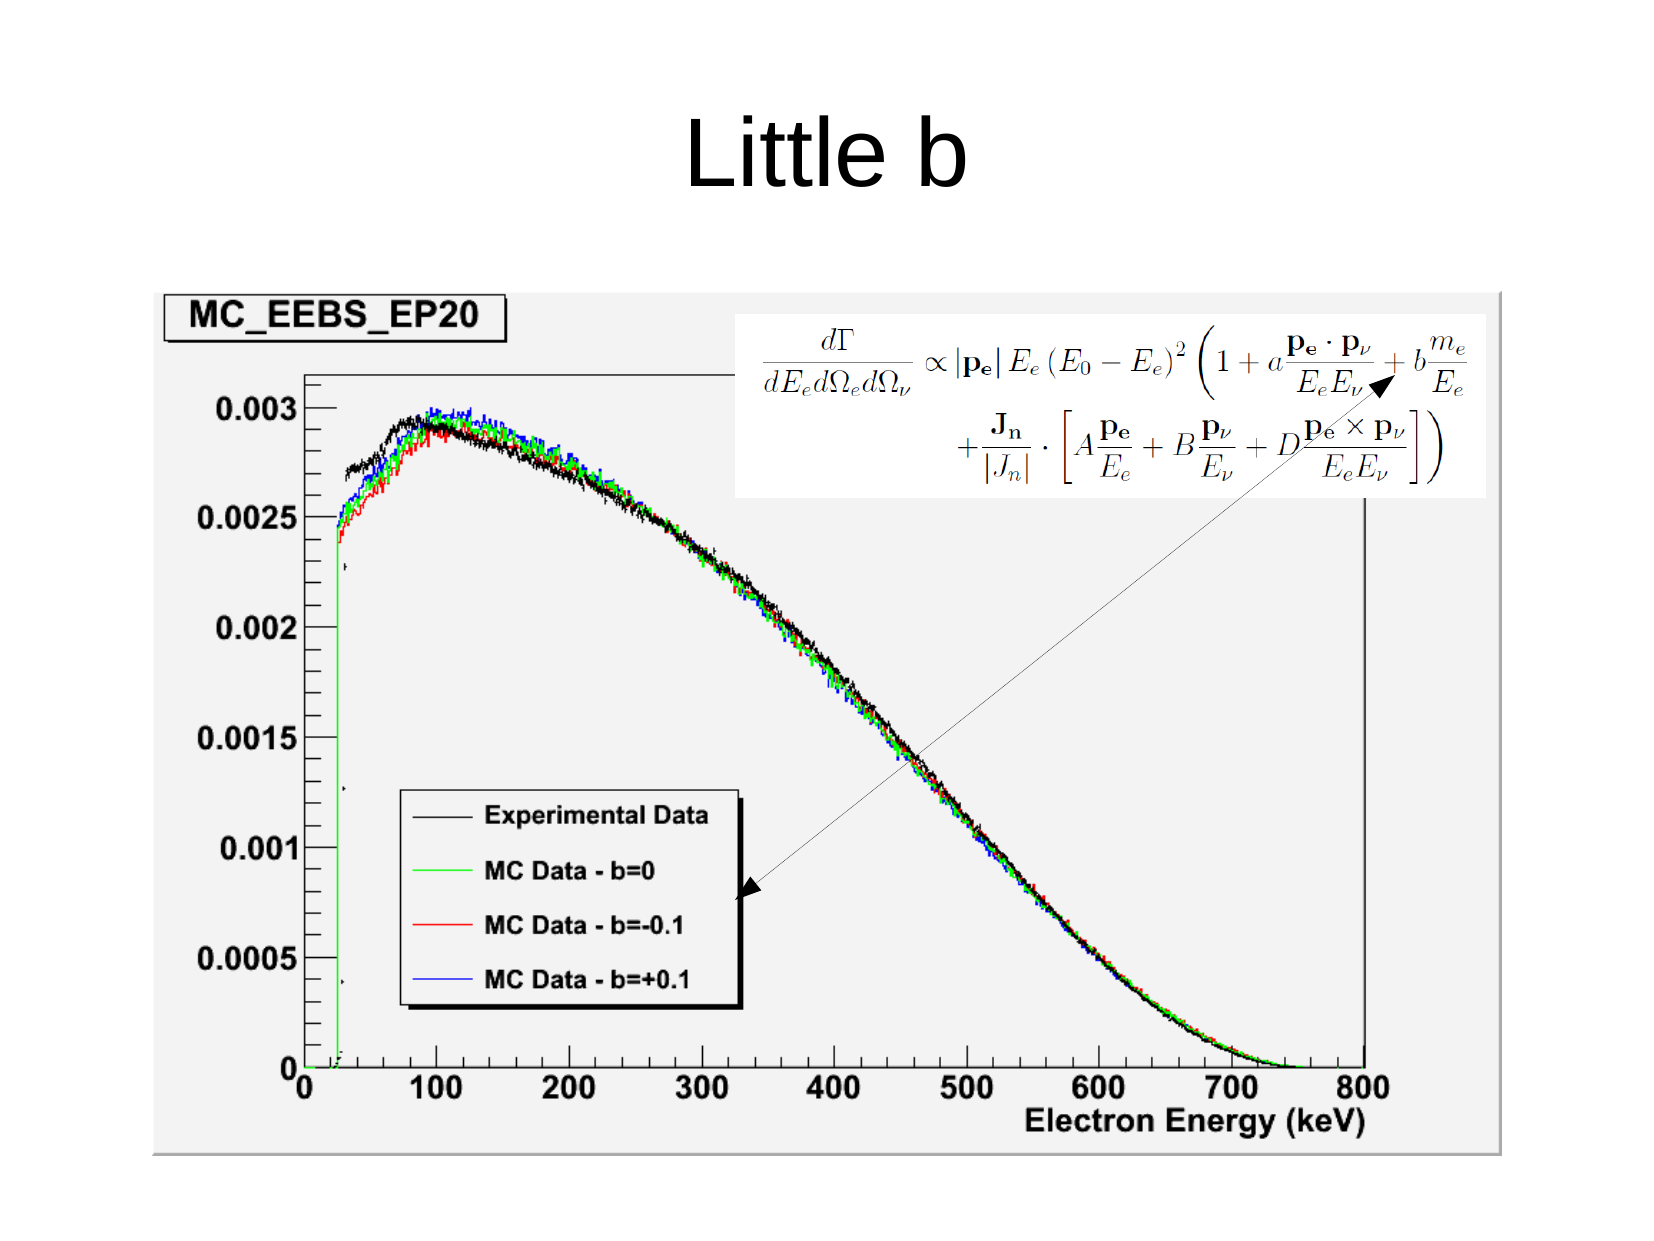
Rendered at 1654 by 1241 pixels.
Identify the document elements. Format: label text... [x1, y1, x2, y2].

title Little b [82, 49, 1571, 257]
picture [151, 290, 1502, 1156]
